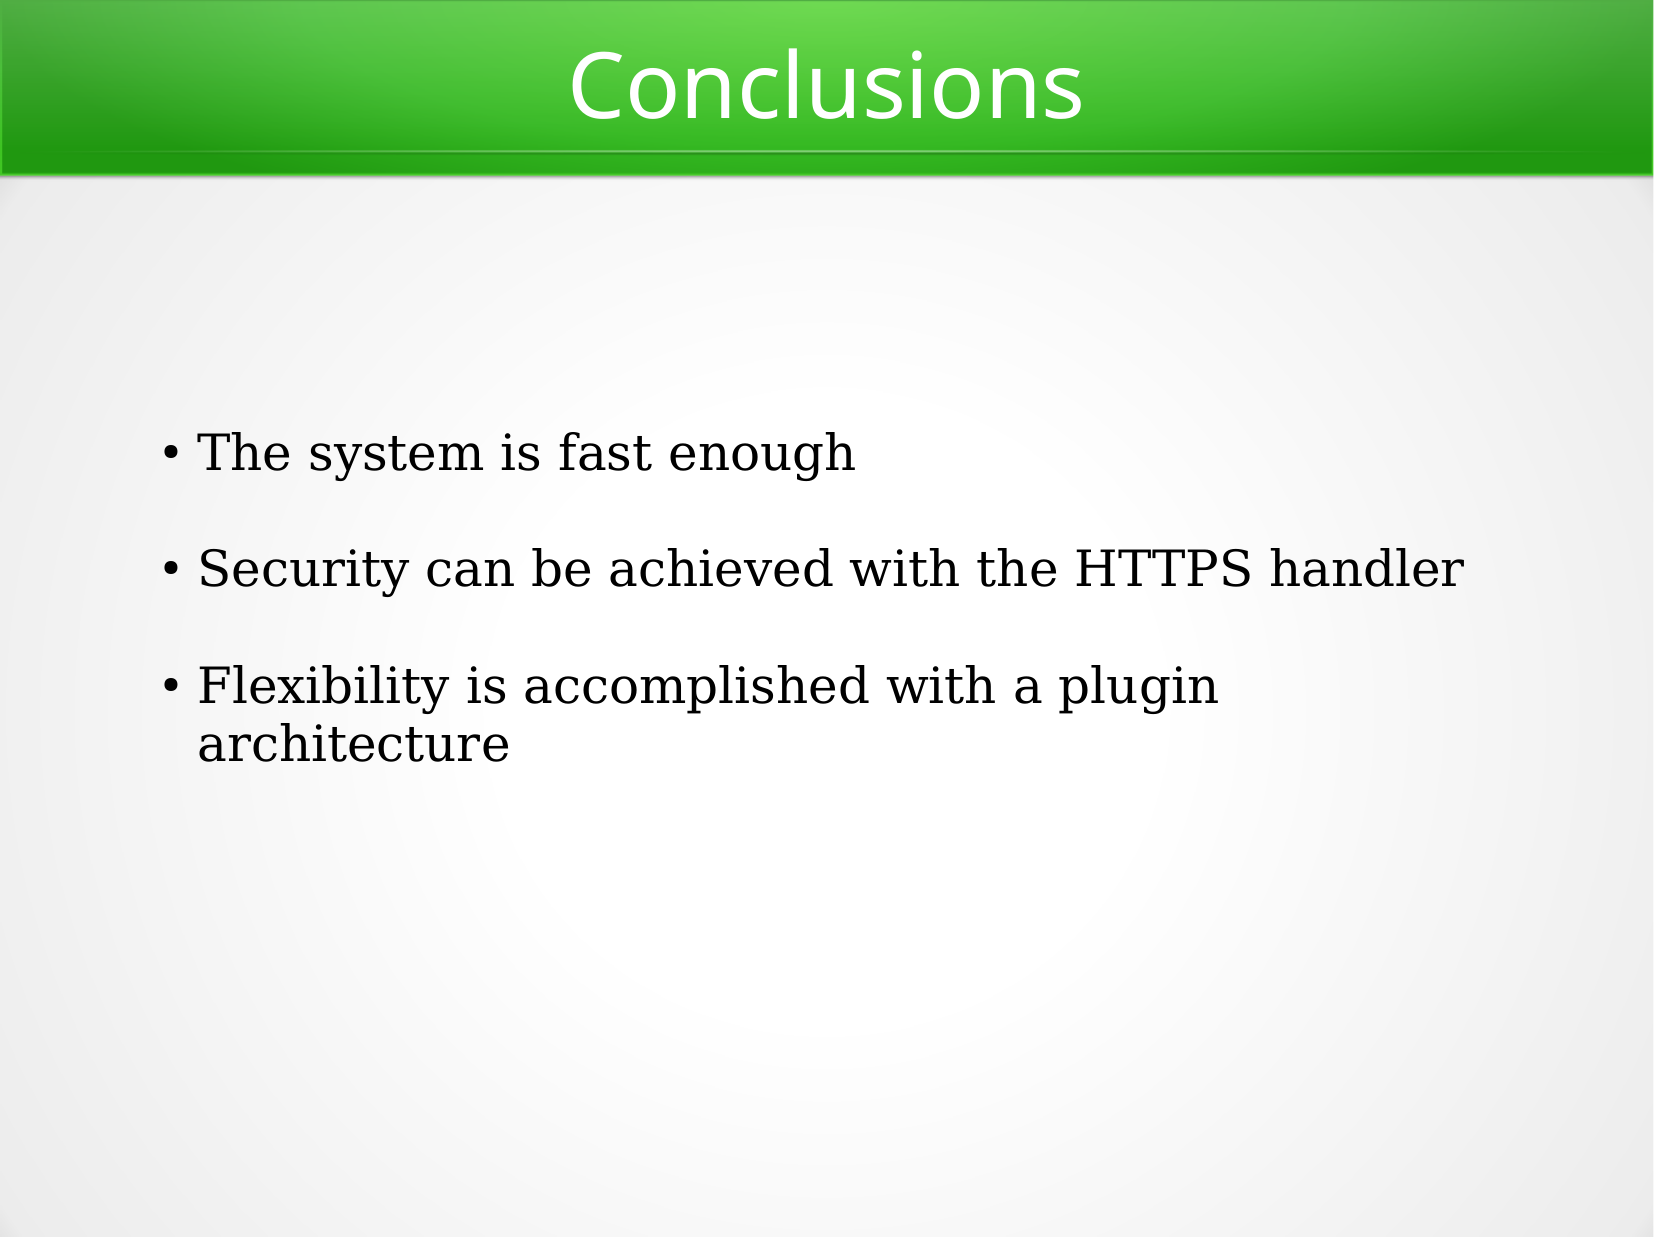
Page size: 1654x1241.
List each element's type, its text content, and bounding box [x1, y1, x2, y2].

text_box The system is fast enough Security can be achieved with the HTTPS handler Flexibility is accomplished with a plugin architecture [147, 416, 1536, 1017]
title Conclusions [82, 0, 1571, 191]
picture [0, 0, 1654, 1237]
